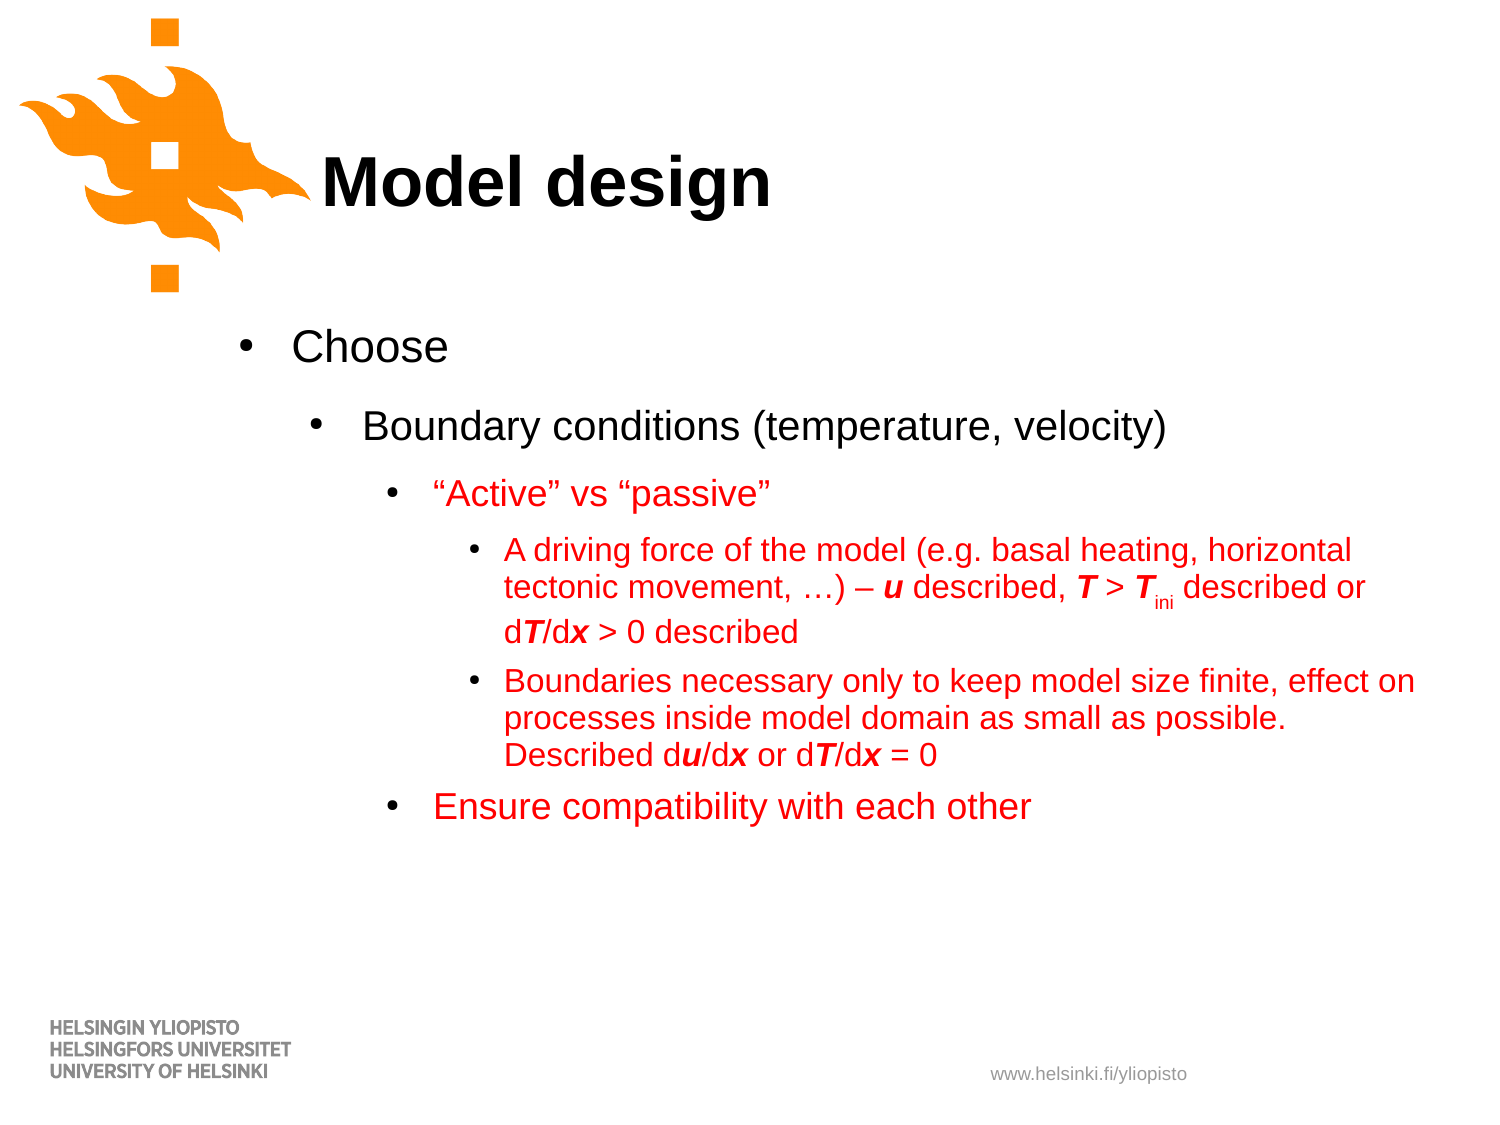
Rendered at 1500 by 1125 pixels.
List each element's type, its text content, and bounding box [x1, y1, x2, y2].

picture [32, 1001, 309, 1096]
list Choose Boundary conditions (temperature, velocity) “Active” vs “passive” A driving force of the model (e.g. basal heating, horizontal tectonic movement, …) – u described, T > Tini described or dT/dx > 0 described Boundaries necessary only to keep model size finite, effect on processes inside model domain as small as possible. Described du/dx or dT/dx = 0 Ensure compatibility with each other [220, 321, 1447, 974]
title Model design [321, 87, 1447, 276]
picture [0, 0, 337, 318]
